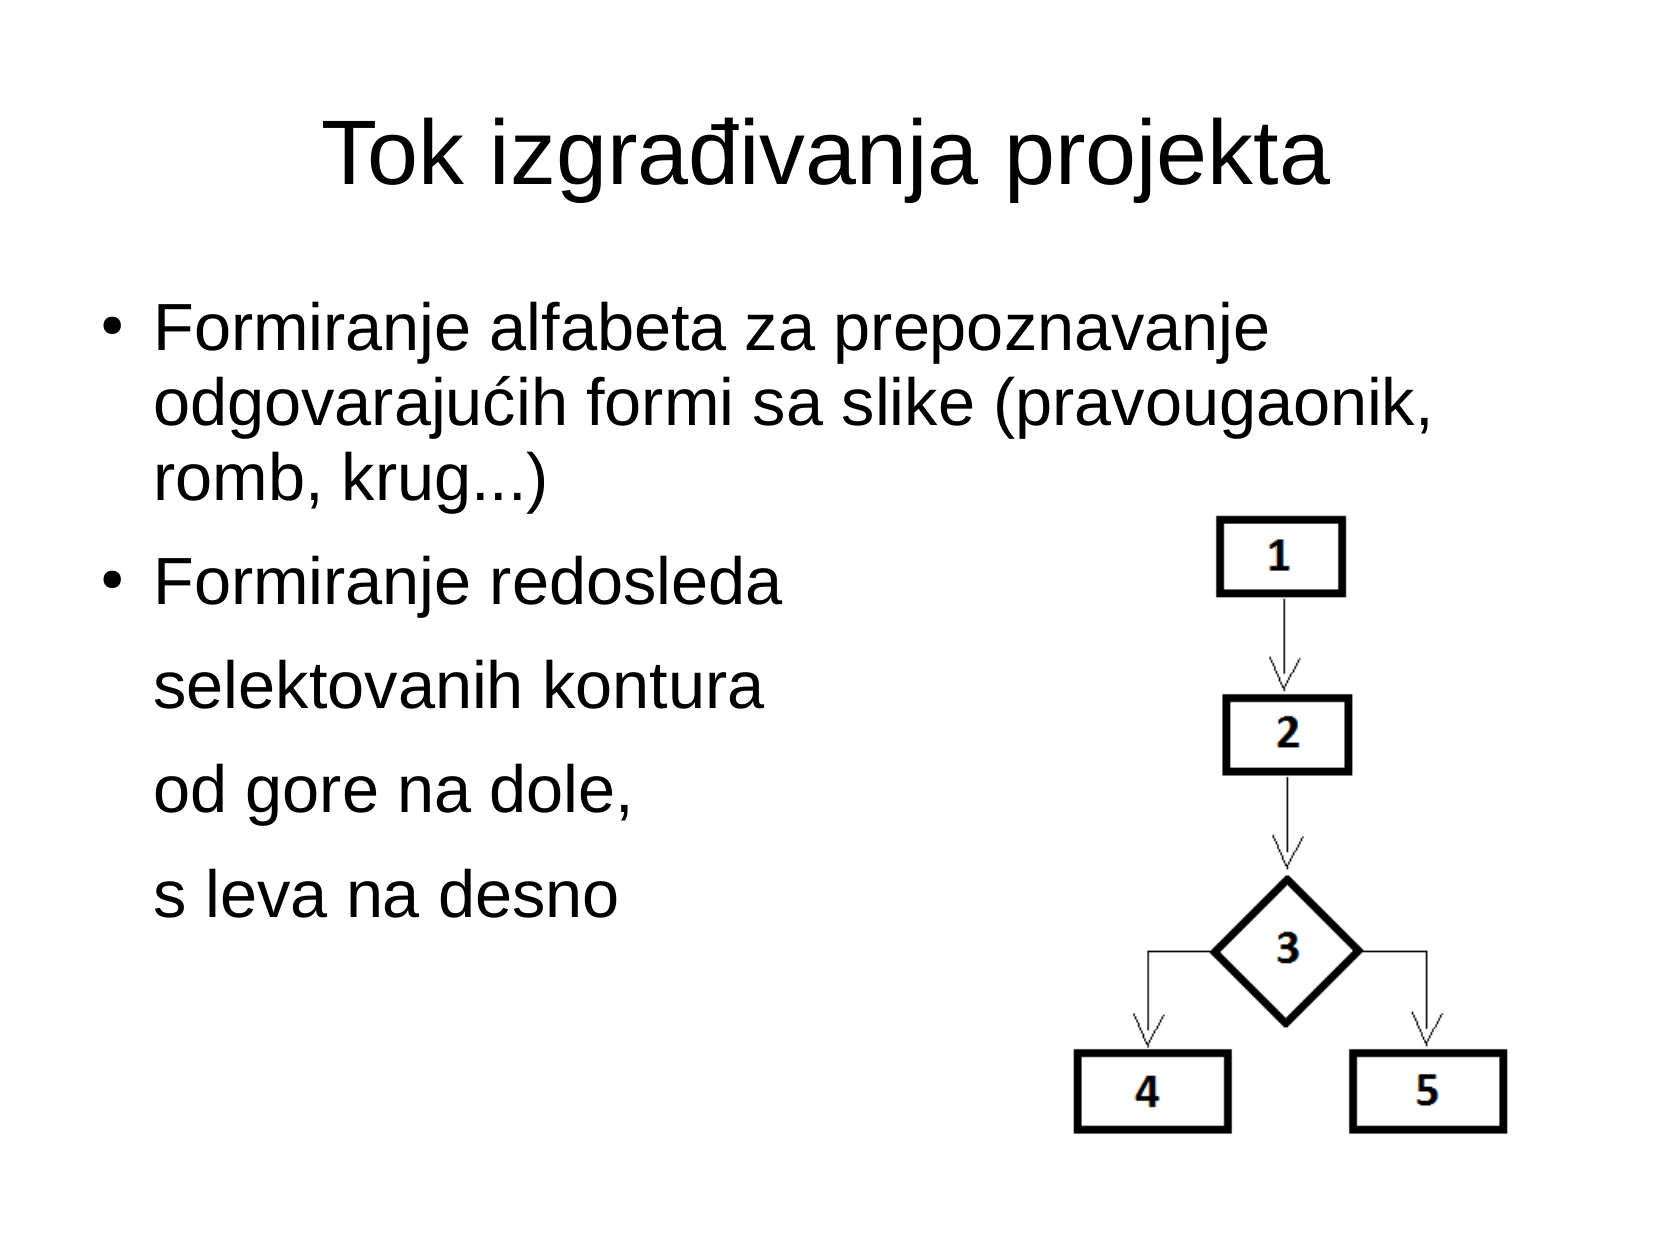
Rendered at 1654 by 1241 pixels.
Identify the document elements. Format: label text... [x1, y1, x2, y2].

title Tok izgrađivanja projekta [82, 49, 1571, 257]
picture [1060, 499, 1520, 1148]
list Formiranje alfabeta za prepoznavanje odgovarajućih formi sa slike (pravougaonik, romb, krug...) Formiranje redosleda selektovanih kontura od gore na dole, s leva na desno [82, 290, 1571, 1109]
